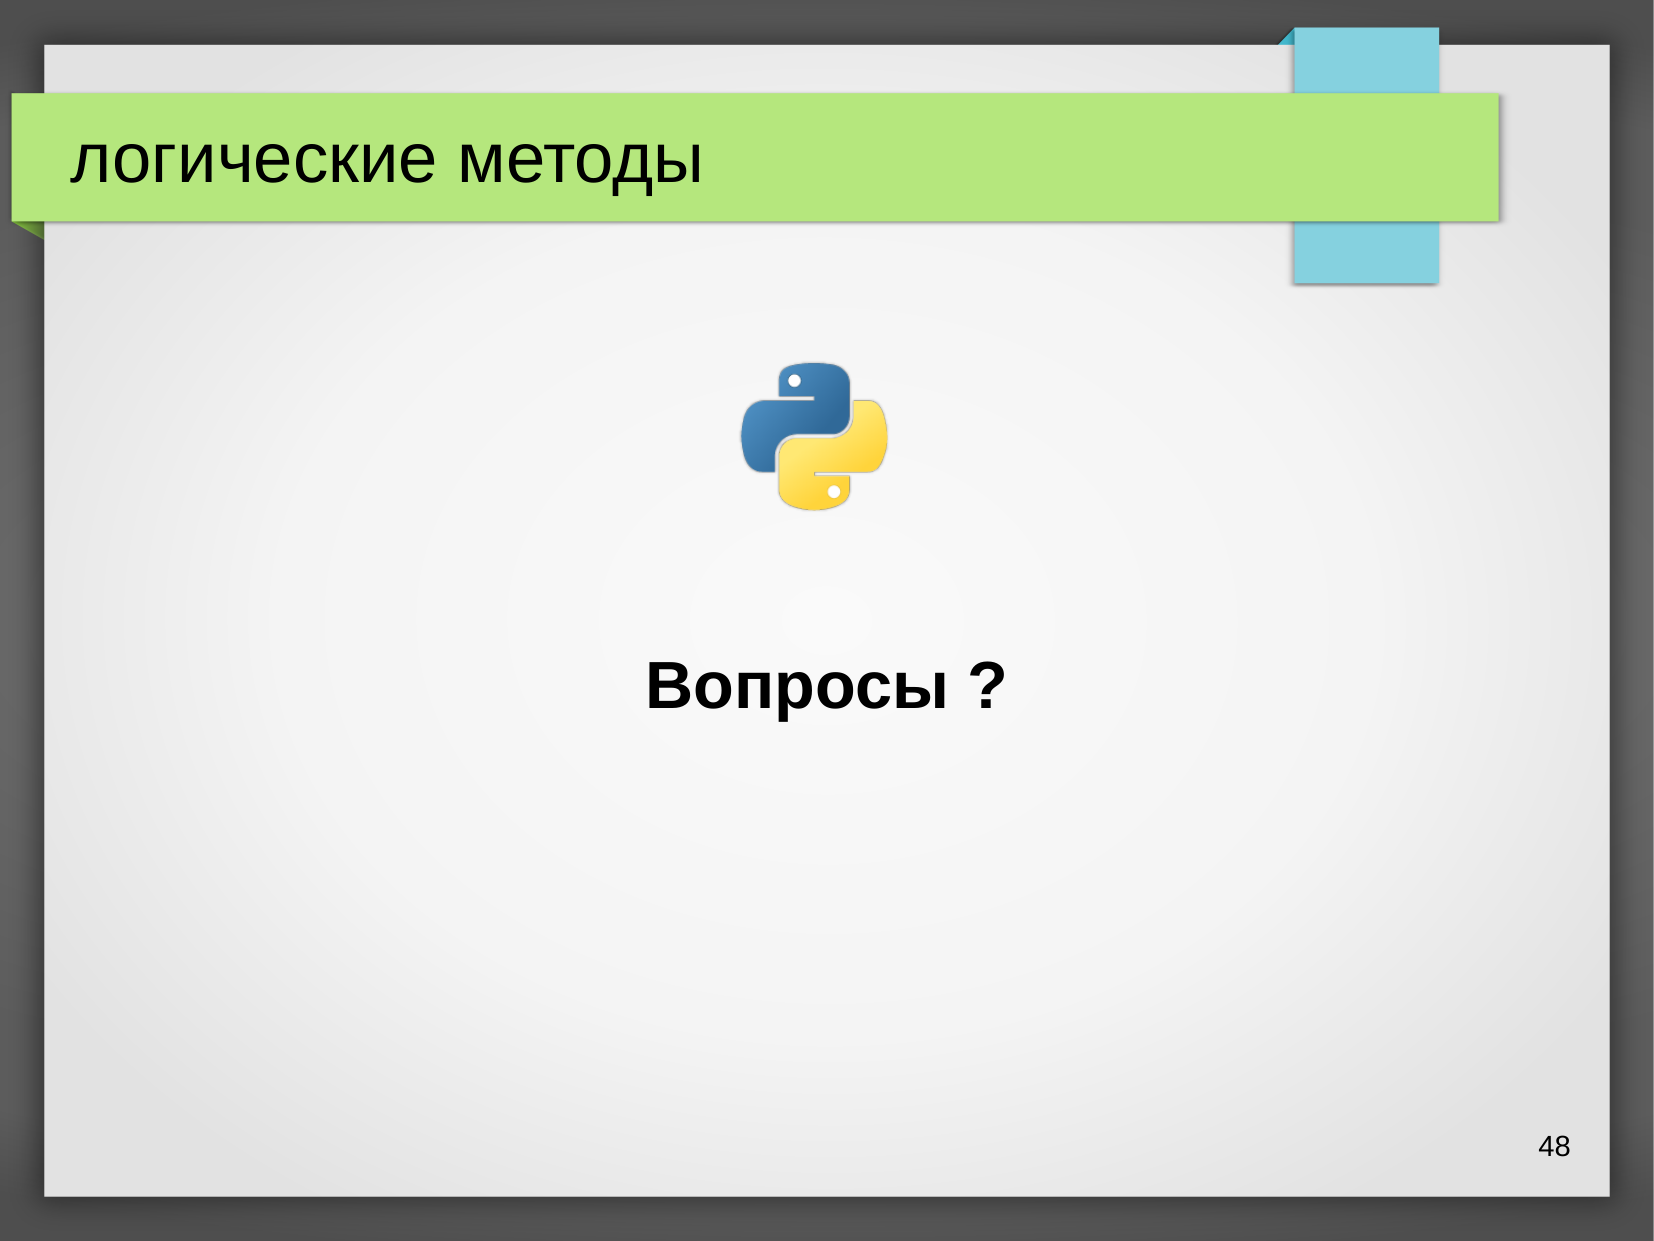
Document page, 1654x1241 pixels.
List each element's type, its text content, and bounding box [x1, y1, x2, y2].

picture [0, 0, 1654, 1241]
subtitle Вопросы ? [82, 236, 1571, 1134]
title логические методы [70, 118, 1205, 199]
